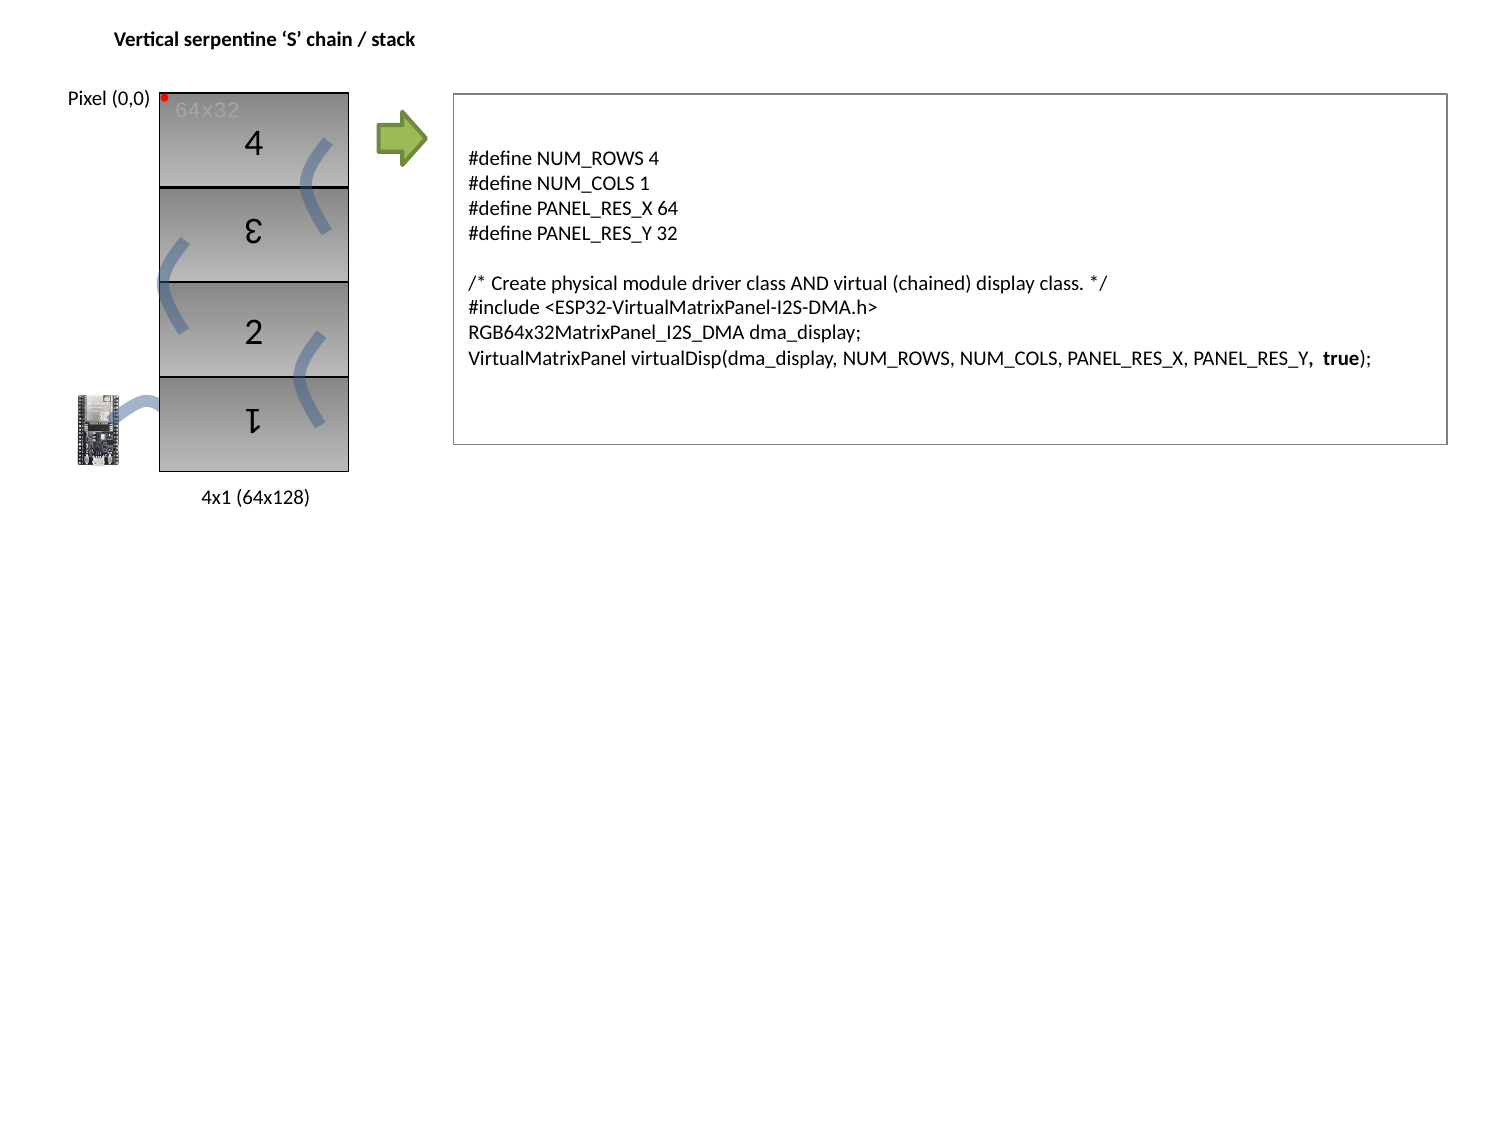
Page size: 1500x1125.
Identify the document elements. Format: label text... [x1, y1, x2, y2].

text_box 1 [159, 377, 348, 472]
text_box Vertical serpentine ‘S’ chain / stack [98, 18, 436, 59]
text_box 2 [159, 282, 348, 377]
text_box 4 [159, 93, 348, 187]
text_box Pixel (0,0) [52, 76, 168, 118]
text_box 3 [159, 188, 348, 282]
text_box 64x32 [159, 88, 256, 131]
text_box [160, 93, 169, 102]
picture [71, 389, 124, 472]
text_box #define NUM_ROWS 4 #define NUM_COLS 1 #define PANEL_RES_X 64 #define PANEL_RES_Y 32 /* Create physical module driver class AND virtual (chained) display class. */ #include <ESP32-VirtualMatrixPanel-I2S-DMA.h> RGB64x32MatrixPanel_I2S_DMA dma_display; VirtualMatrixPanel virtualDisp(dma_display, NUM_ROWS, NUM_COLS, PANEL_RES_X, PANEL_RES_Y, true); [453, 94, 1447, 444]
text_box 4x1 (64x128) [185, 476, 327, 517]
text_box [378, 111, 426, 165]
